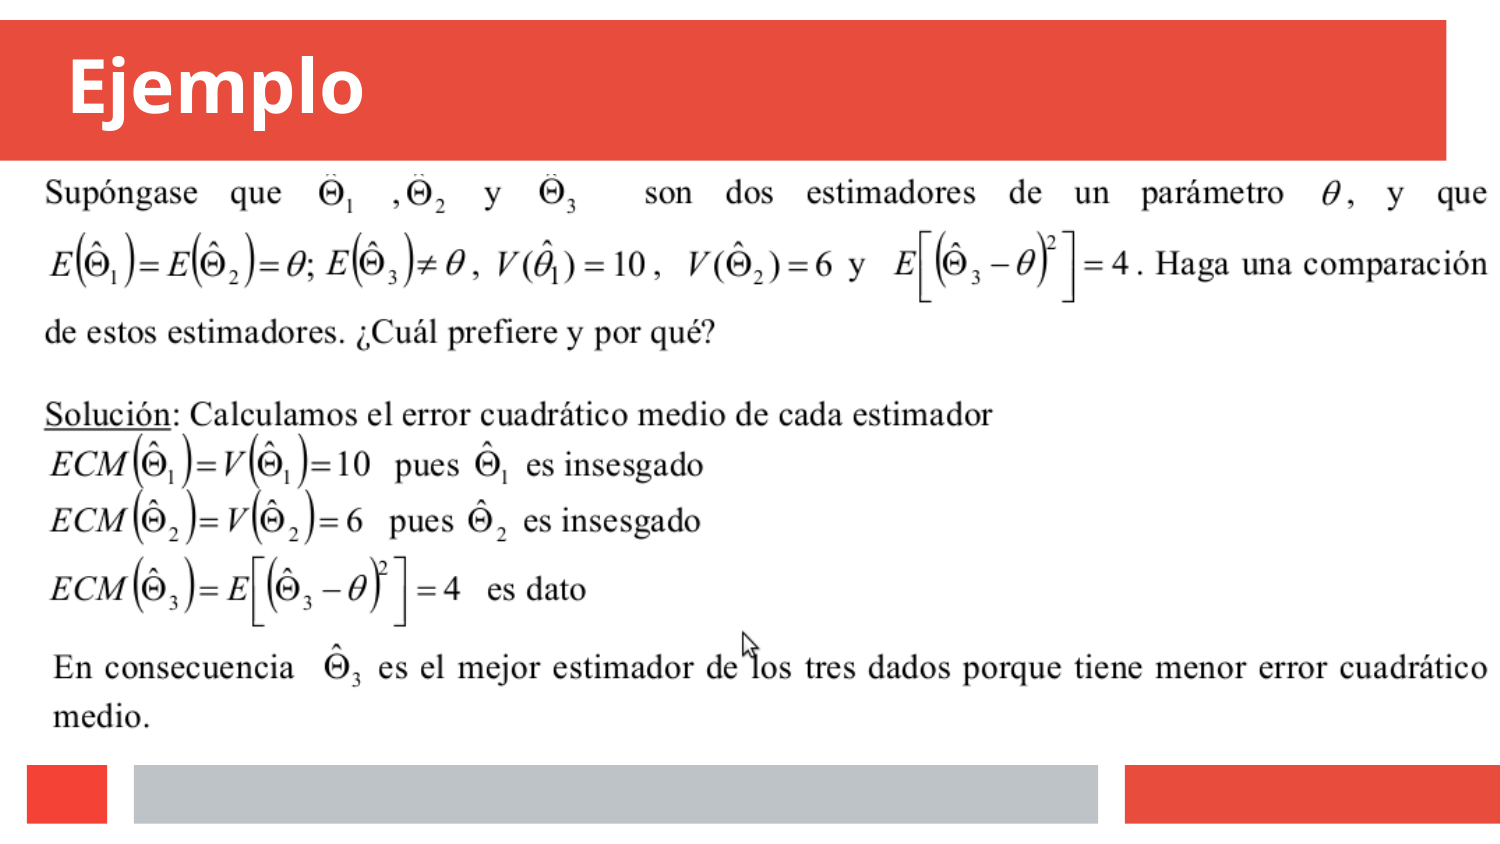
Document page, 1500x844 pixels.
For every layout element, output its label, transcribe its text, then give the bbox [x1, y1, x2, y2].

title Ejemplo [53, 40, 1447, 141]
picture [0, 174, 1500, 765]
